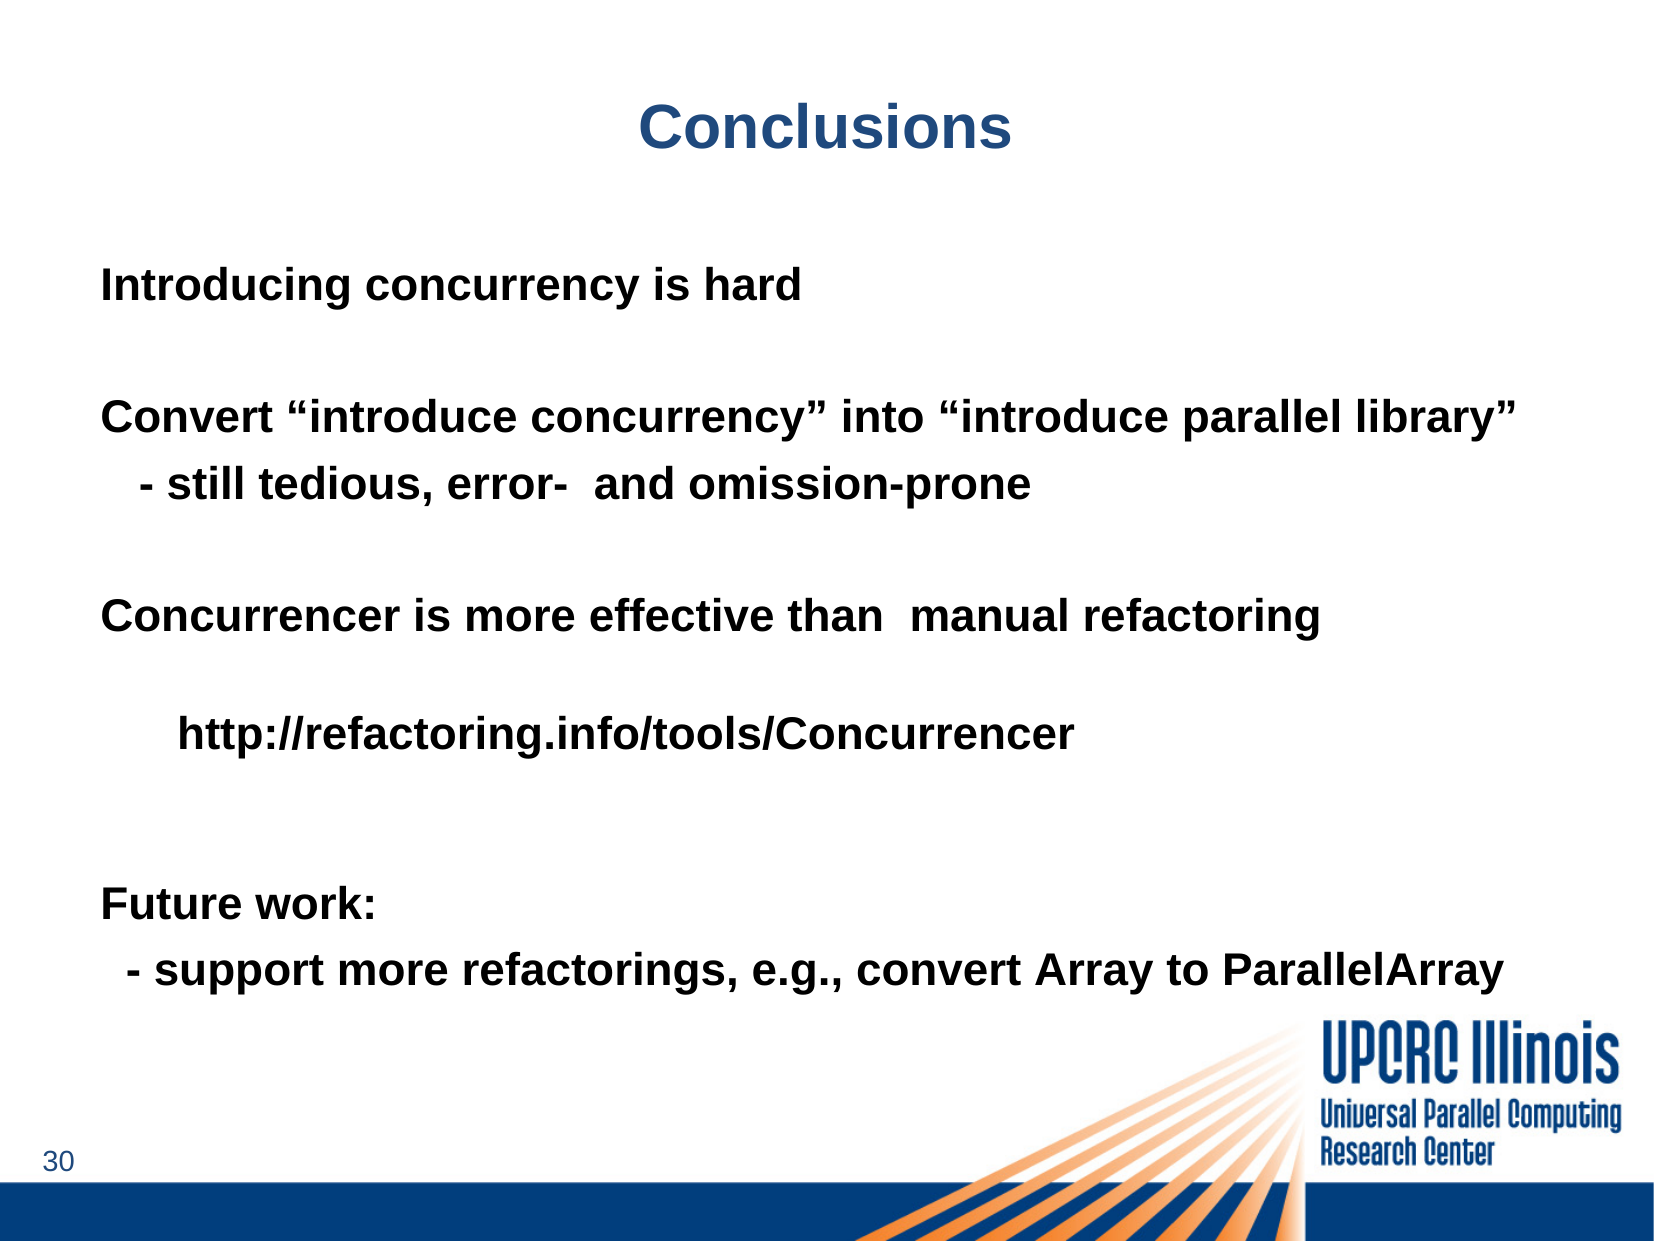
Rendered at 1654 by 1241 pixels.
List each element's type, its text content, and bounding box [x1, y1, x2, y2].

title Conclusions [82, 0, 1570, 259]
picture [0, 1005, 1654, 1241]
list Introducing concurrency is hard Convert “introduce concurrency” into “introduce parallel library” - still tedious, error- and omission-prone Concurrencer is more effective than manual refactoring http://refactoring.info/tools/Concurrencer Future work: - support more refactorings, e.g., convert Array to ParallelArray [82, 260, 1654, 1130]
